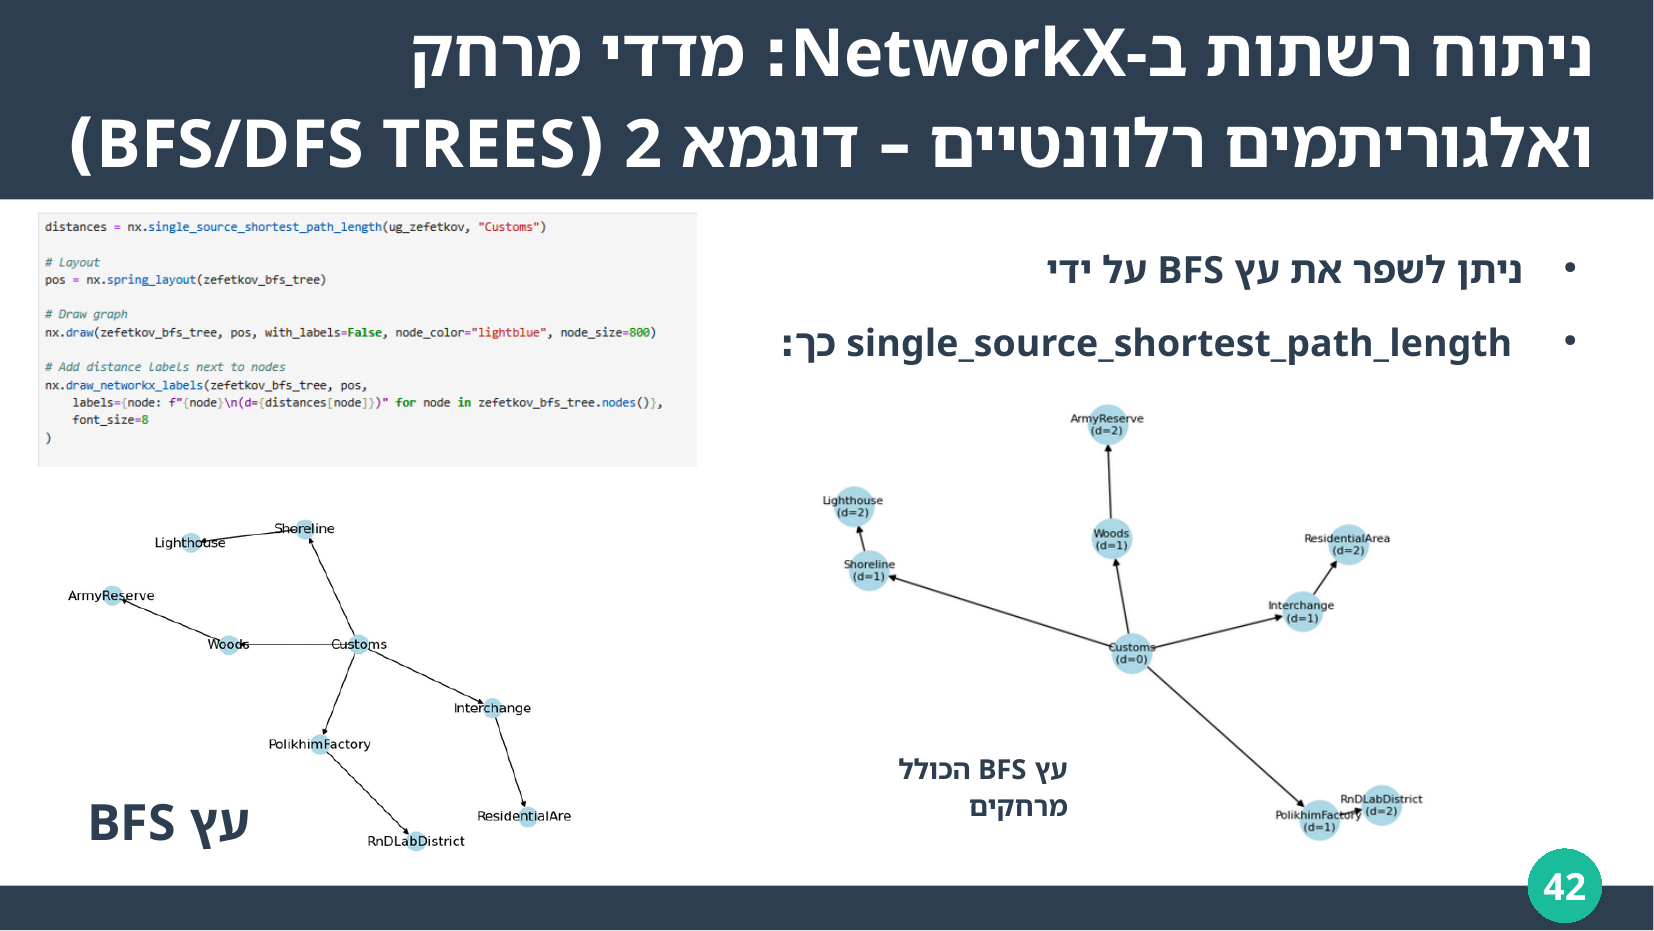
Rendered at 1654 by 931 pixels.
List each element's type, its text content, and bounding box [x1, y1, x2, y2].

picture [58, 491, 623, 864]
picture [808, 388, 1463, 863]
picture [37, 203, 697, 467]
list ניתן לשפר את עץ BFS על ידי single_source_shortest_path_length כך: [58, 243, 1595, 864]
list עץ BFS הכולל מרחקים [824, 749, 1107, 827]
list עץ BFS [38, 787, 321, 864]
title ניתוח רשתות ב-NetworkX: מדדי מרחק ואלגוריתמים רלוונטיים – דוגמא 2 (BFS/DFS TREES) [58, 36, 1595, 155]
